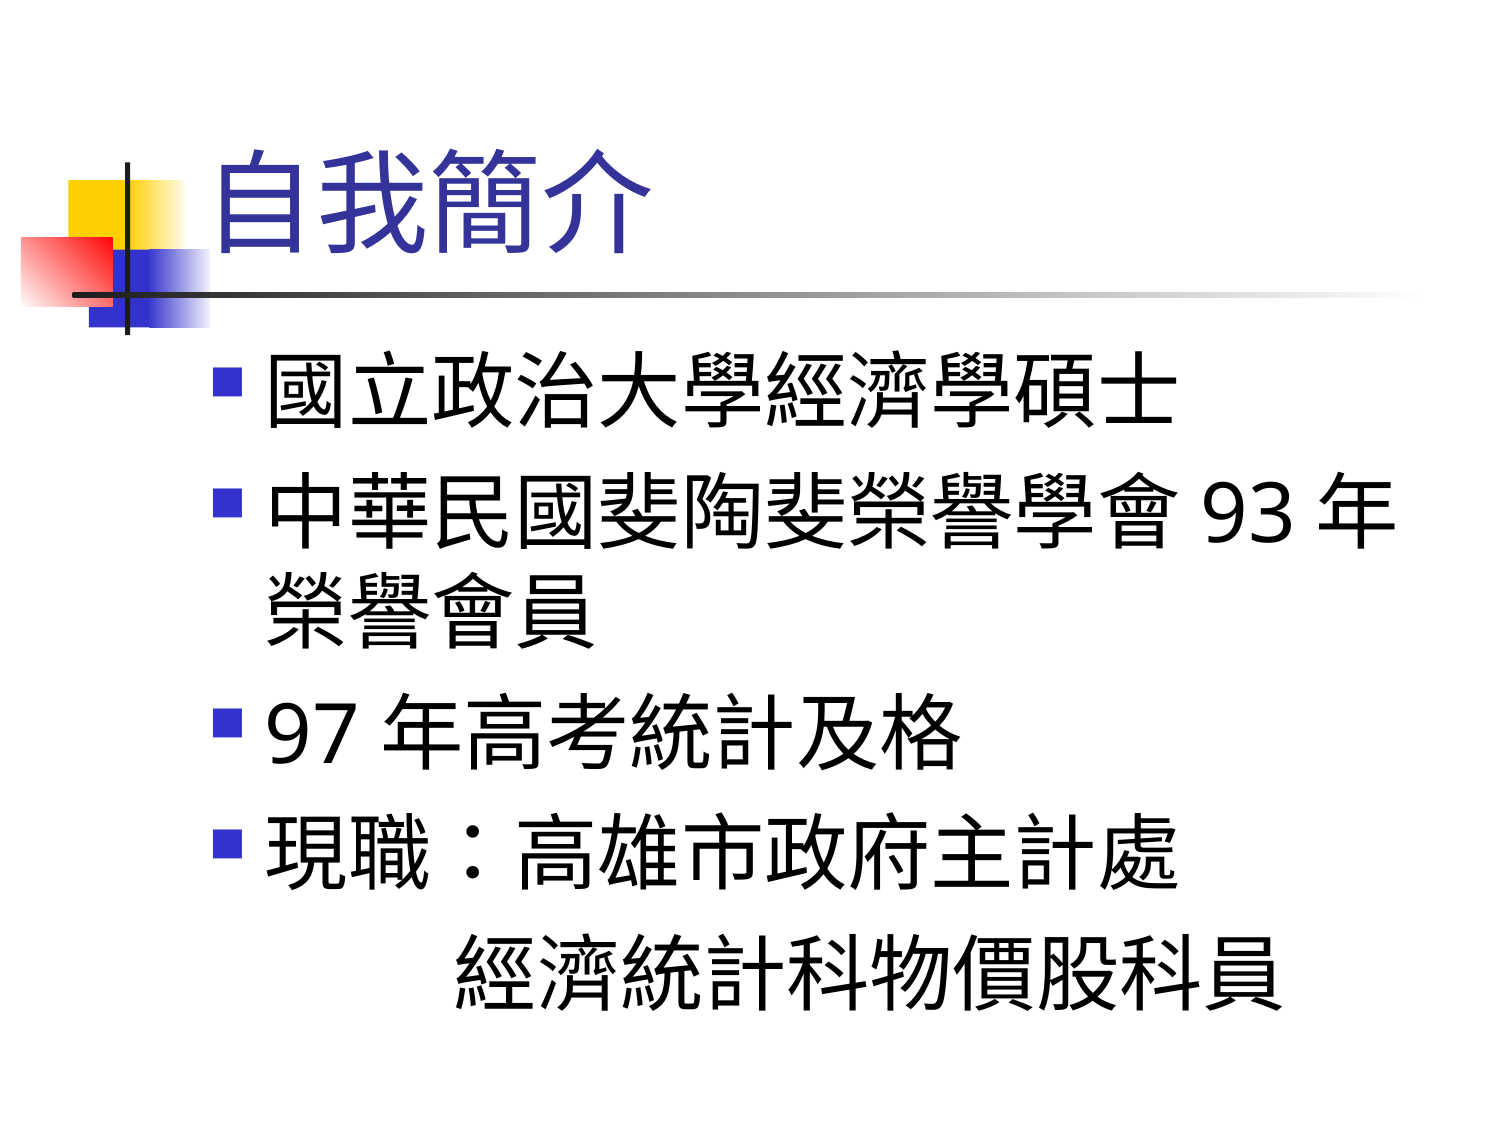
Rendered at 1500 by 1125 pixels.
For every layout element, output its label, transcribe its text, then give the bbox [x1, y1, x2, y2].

title 自我簡介 [188, 35, 1468, 276]
list 國立政治大學經濟學碩士 中華民國斐陶斐榮譽學會93年榮譽會員 97年高考統計及格 現職：高雄市政府主計處 經濟統計科物價股科員 [193, 331, 1447, 1047]
